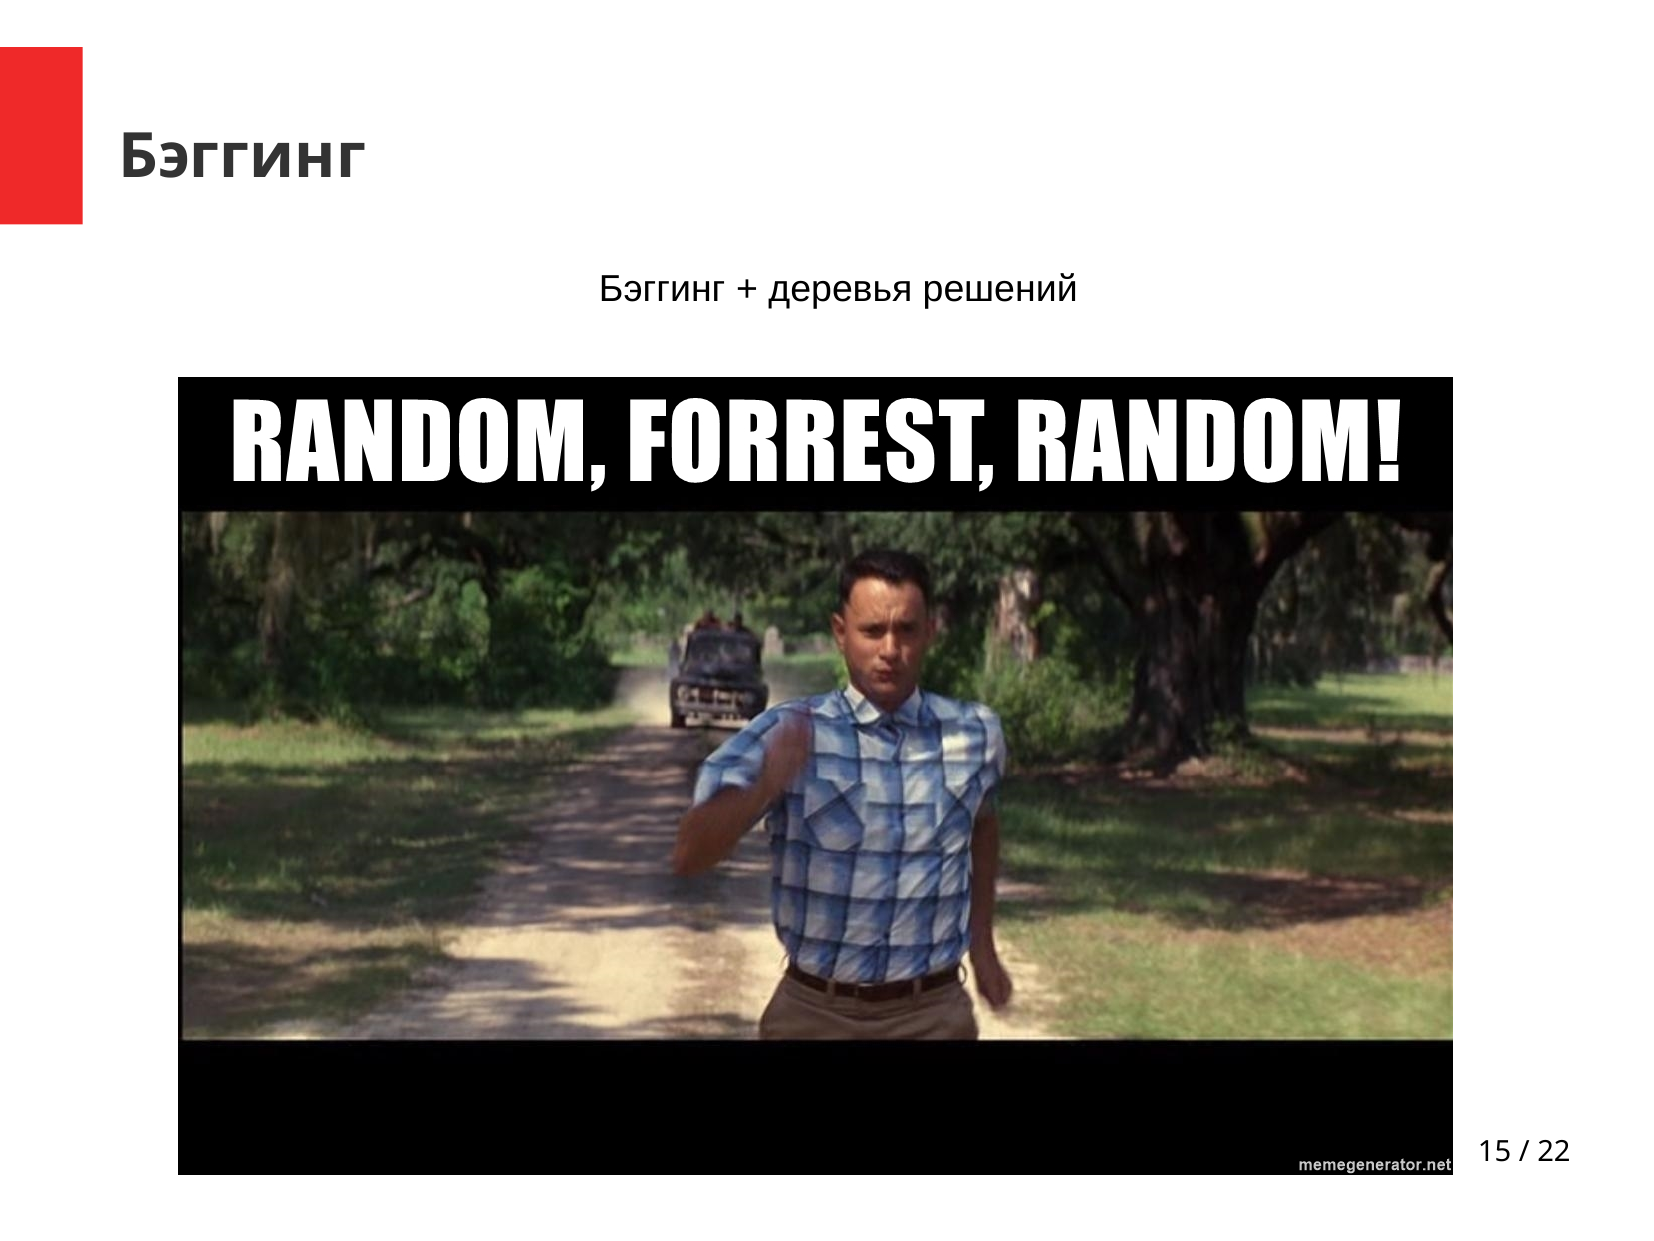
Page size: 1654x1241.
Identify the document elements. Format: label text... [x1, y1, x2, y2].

picture [178, 377, 1453, 1175]
text_box Бэггинг + деревья решений [94, 259, 1583, 863]
title Бэггинг [118, 49, 1571, 257]
